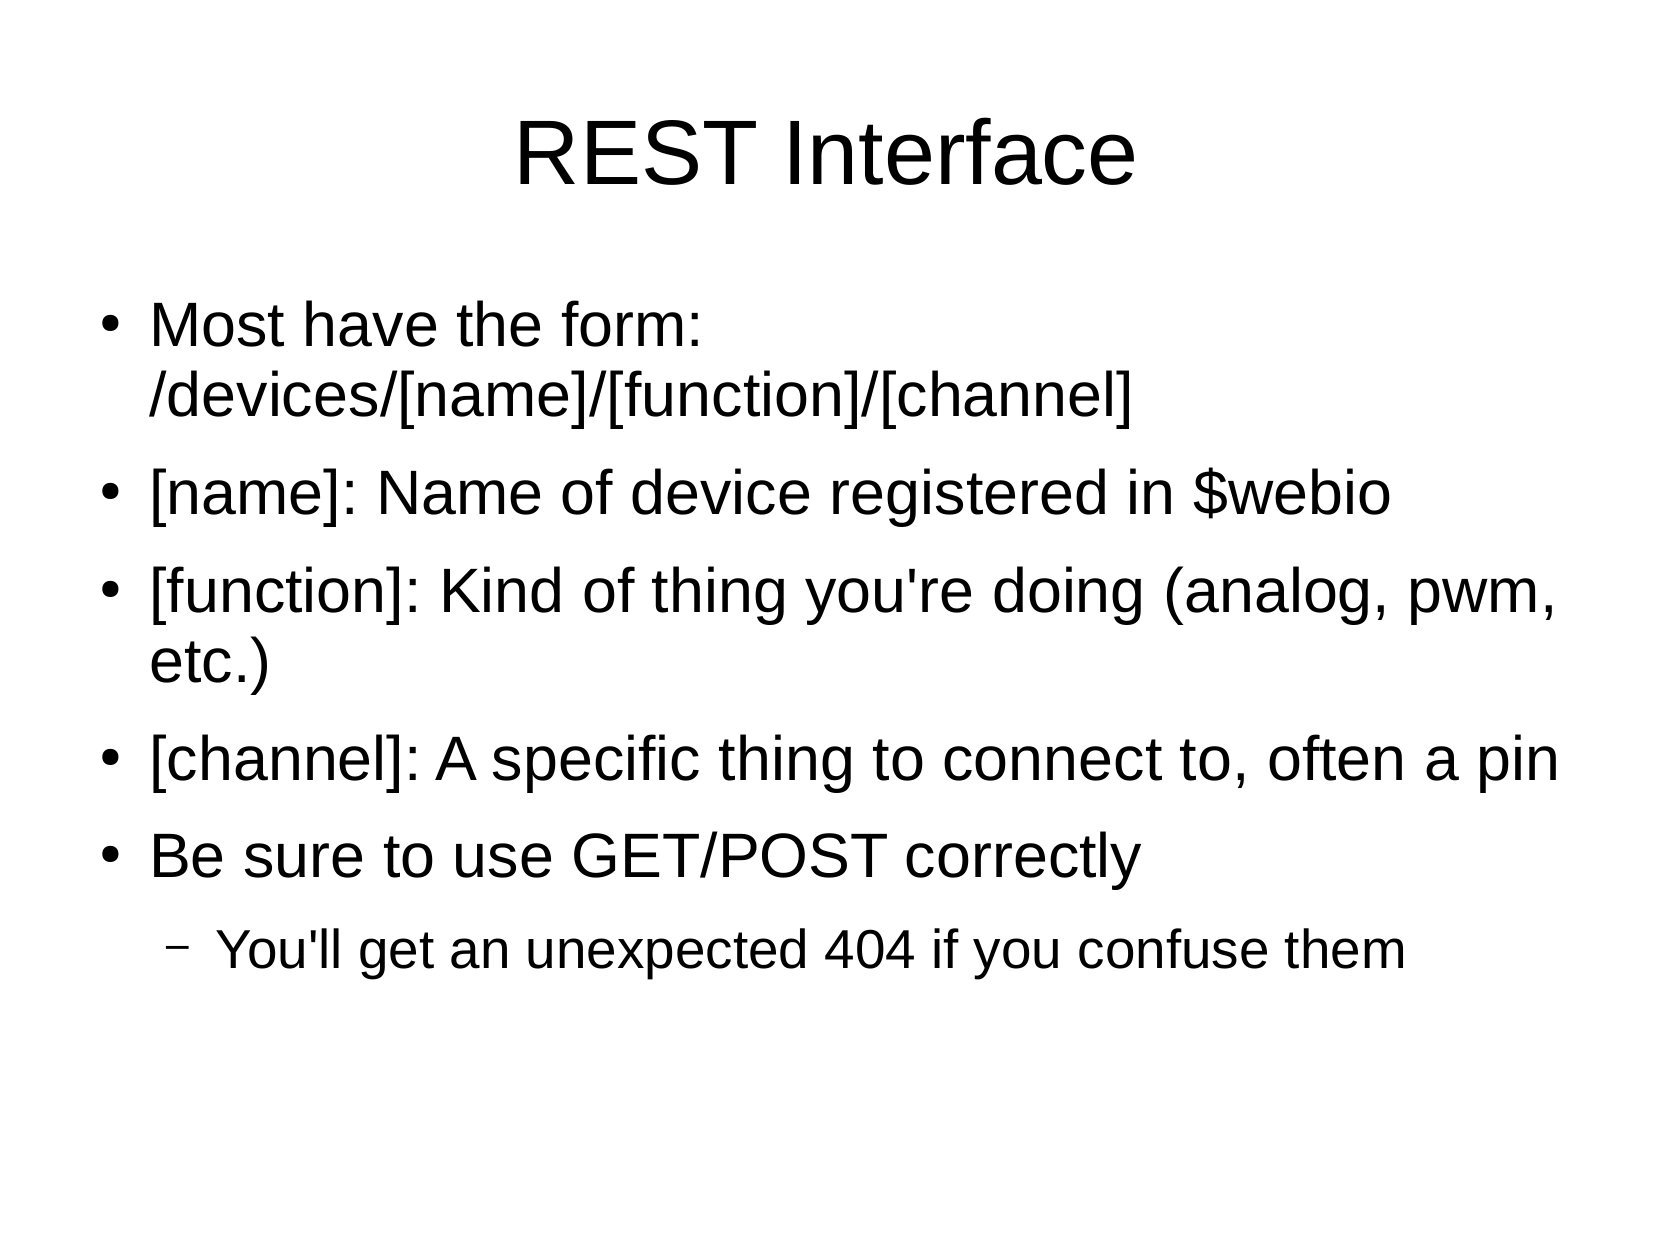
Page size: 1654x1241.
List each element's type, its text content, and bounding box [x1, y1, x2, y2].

list Most have the form: /devices/[name]/[function]/[channel] [name]: Name of device registered in $webio [function]: Kind of thing you're doing (analog, pwm, etc.) [channel]: A specific thing to connect to, often a pin Be sure to use GET/POST correctly You'll get an unexpected 404 if you confuse them [82, 290, 1571, 1010]
title REST Interface [82, 49, 1571, 257]
